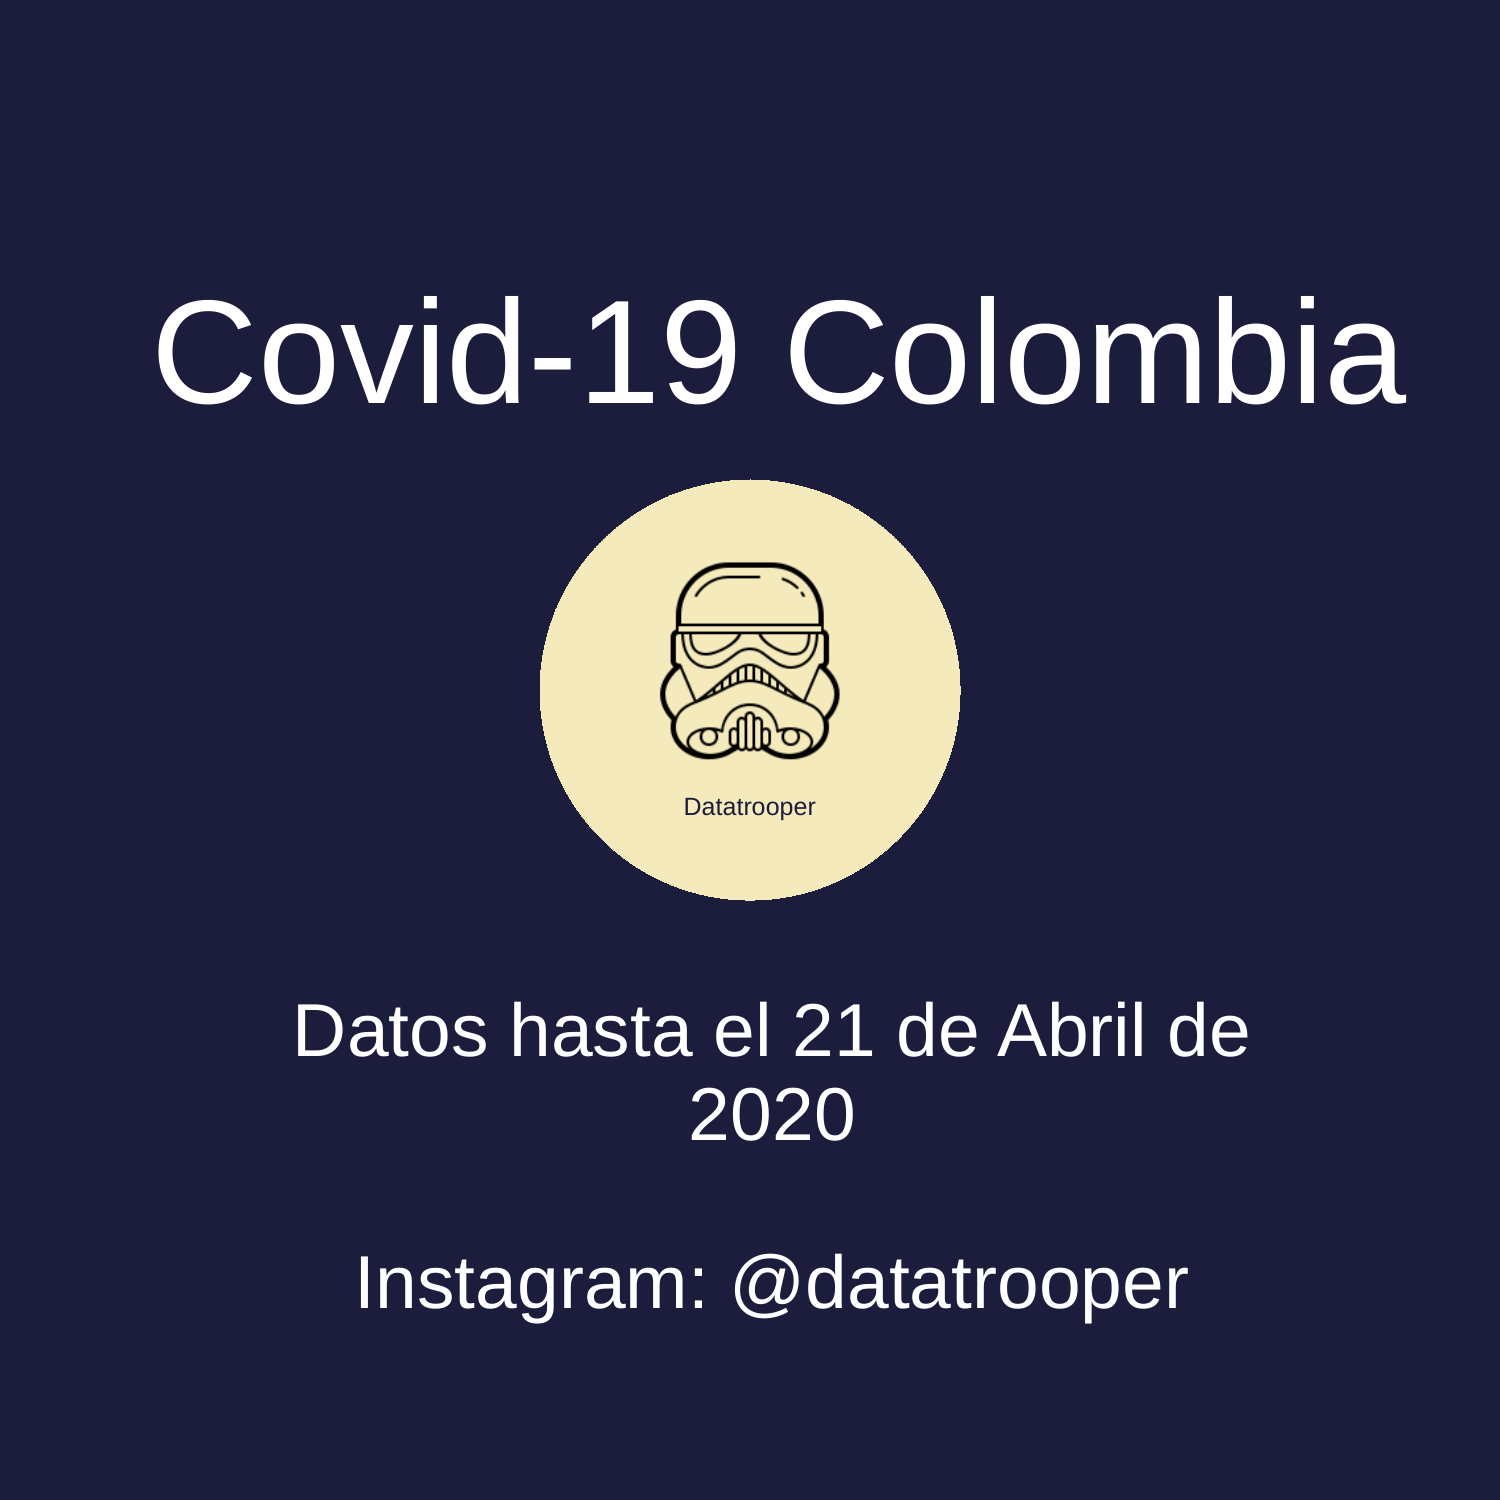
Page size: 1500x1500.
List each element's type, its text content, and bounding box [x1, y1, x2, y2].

text_box Datatrooper [618, 767, 882, 847]
picture [618, 528, 882, 767]
title Instagram: @datatrooper [255, 1185, 1291, 1381]
title Covid-19 Colombia [105, 104, 1455, 601]
title Datos hasta el 21 de Abril de 2020 [255, 975, 1290, 1171]
text_box [540, 479, 961, 901]
